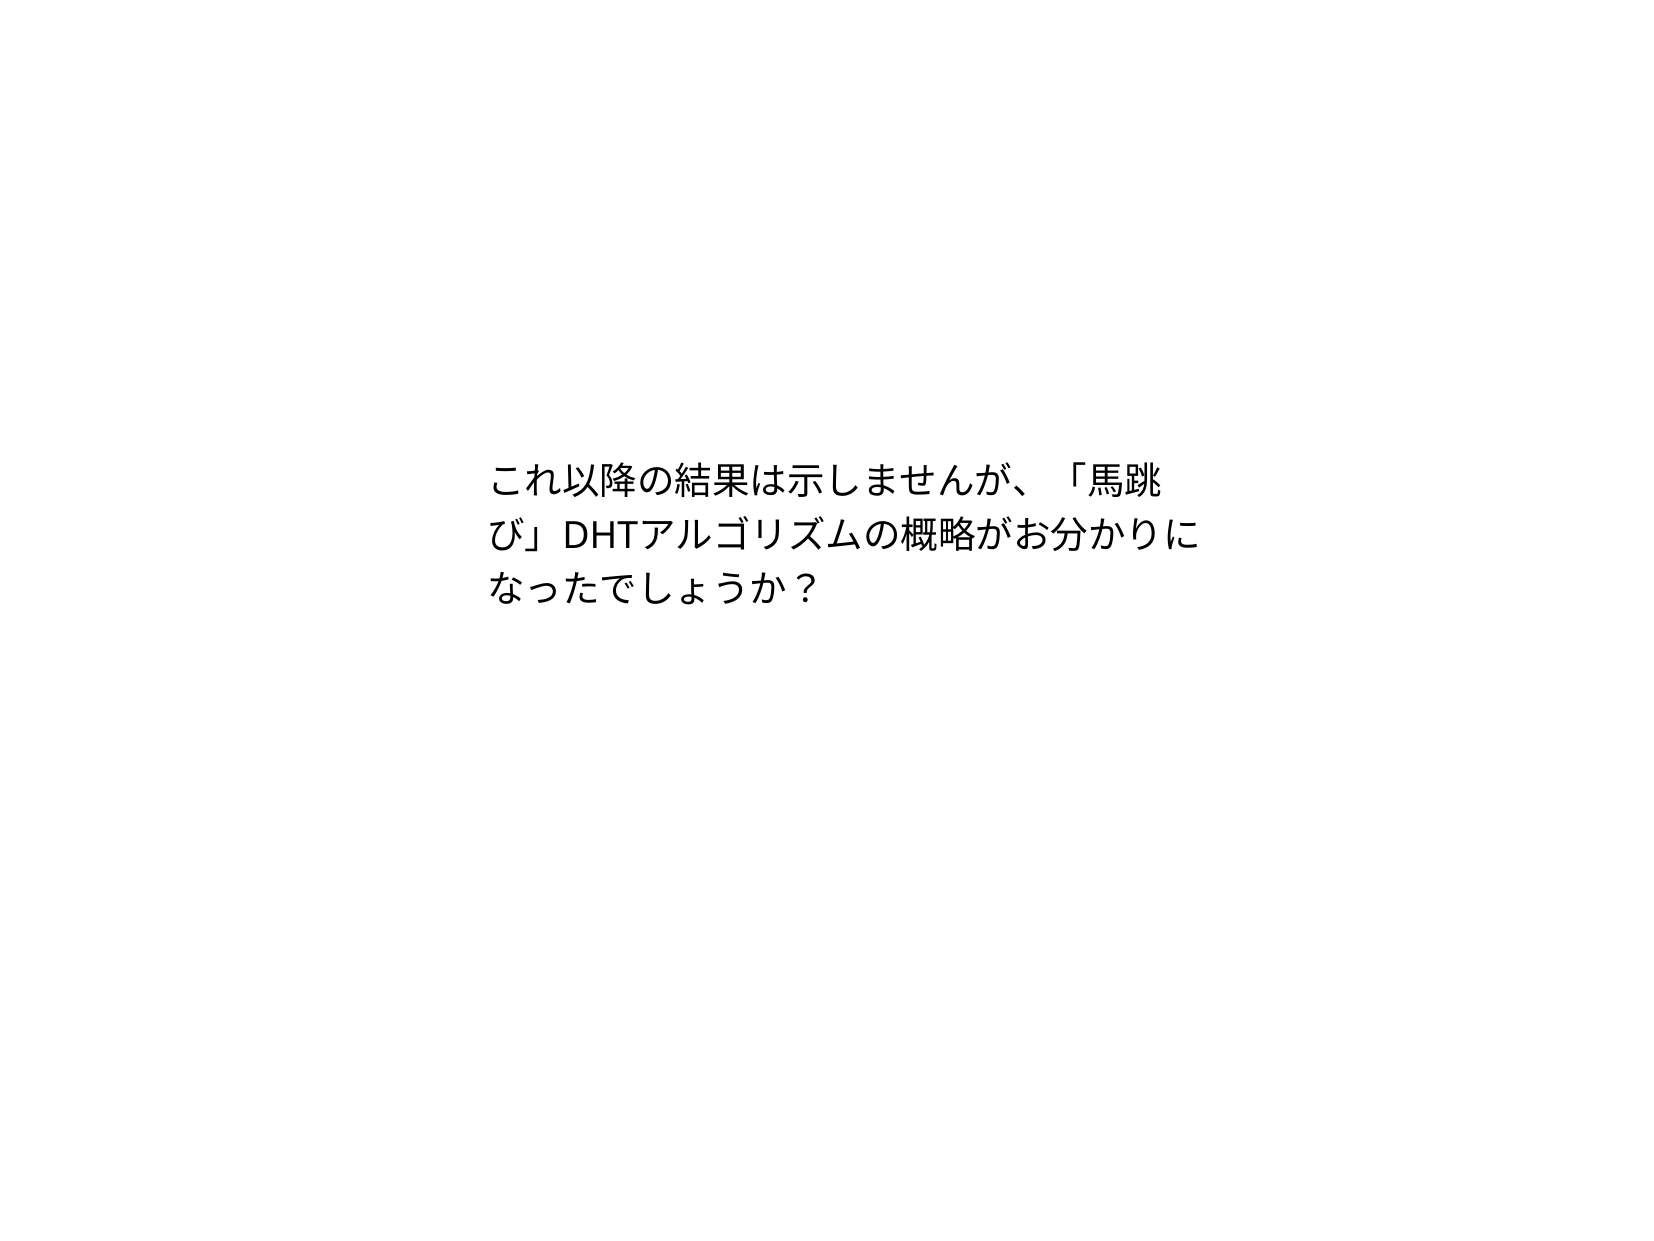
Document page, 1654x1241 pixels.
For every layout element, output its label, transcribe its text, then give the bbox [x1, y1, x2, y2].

text_box これ以降の結果は示しませんが、「馬跳び」DHTアルゴリズムの概略がお分かりになったでしょうか？ [472, 443, 1241, 593]
